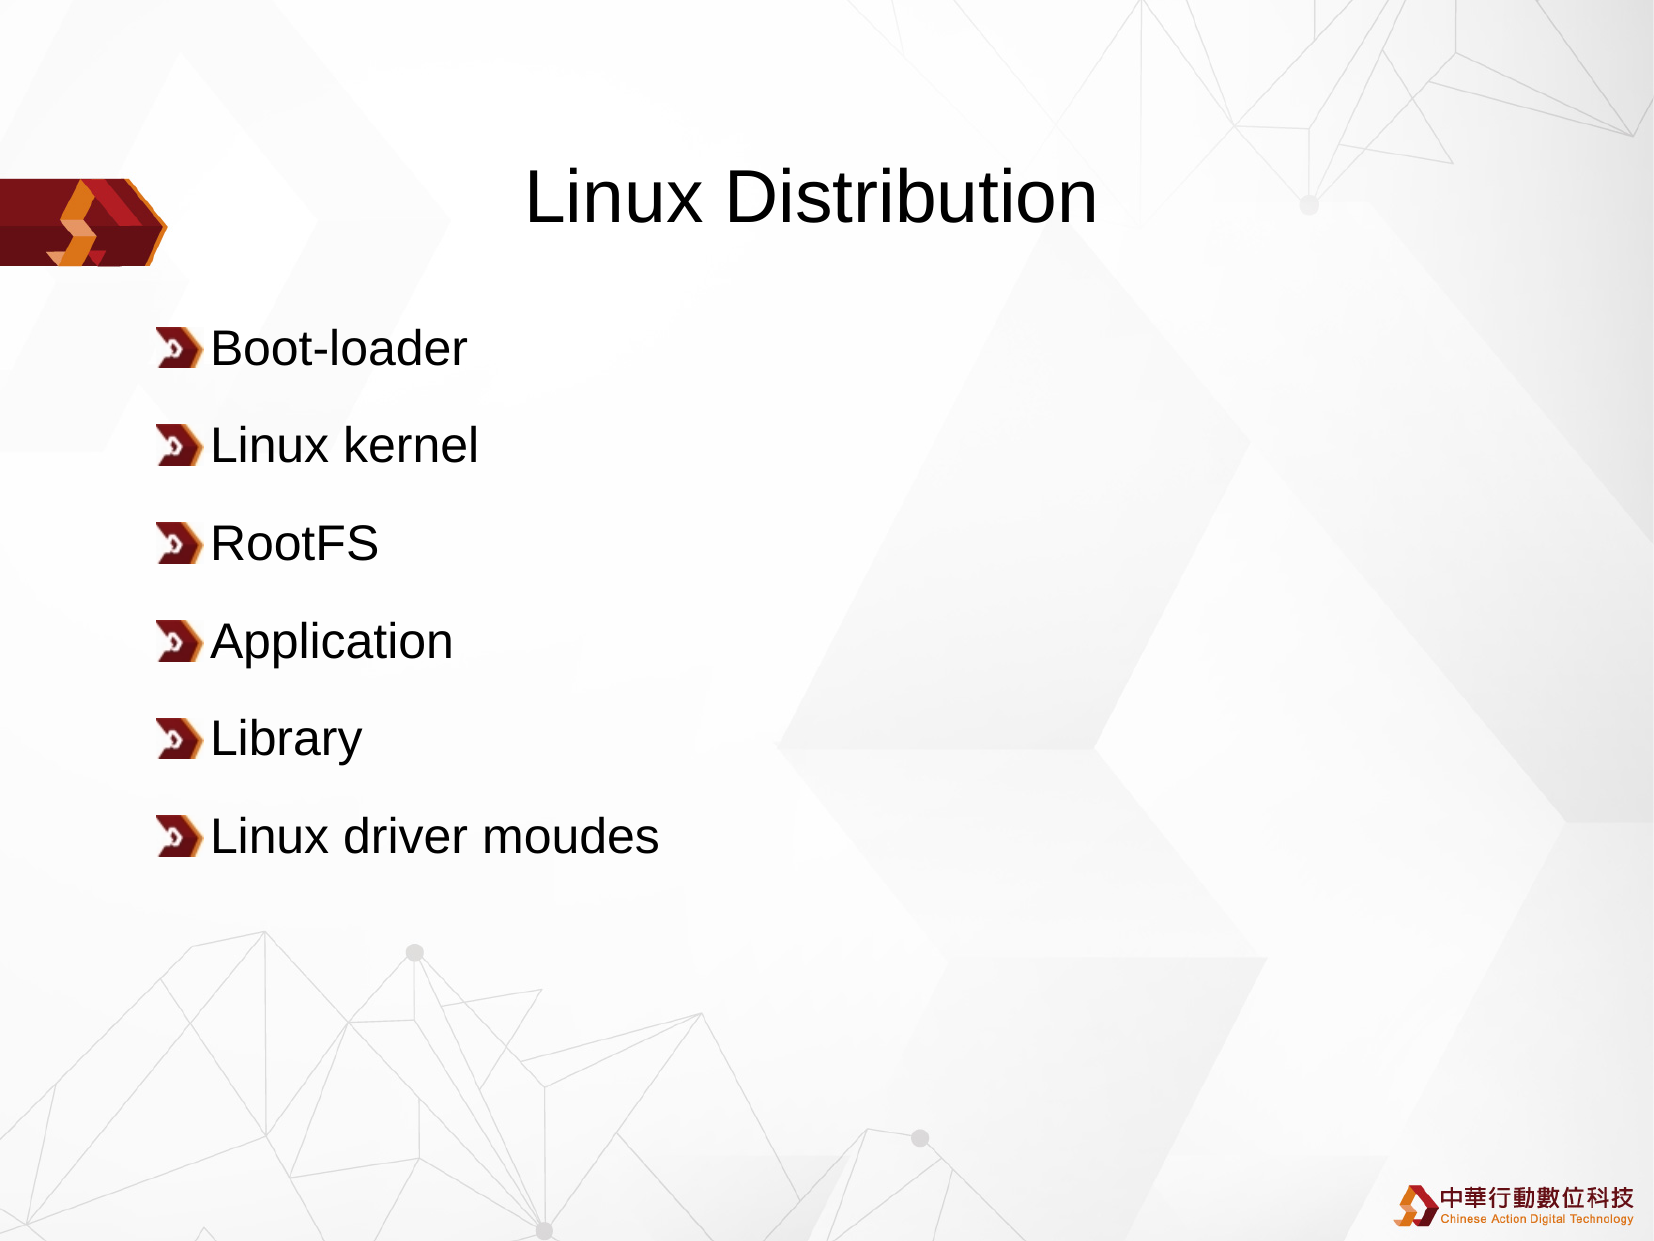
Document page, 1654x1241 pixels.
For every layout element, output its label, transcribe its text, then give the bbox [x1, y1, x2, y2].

title Linux Distribution [118, 112, 1506, 281]
picture [0, 0, 1654, 1241]
list Boot-loader Linux kernel RootFS Application Library Linux driver moudes [118, 319, 1571, 1040]
